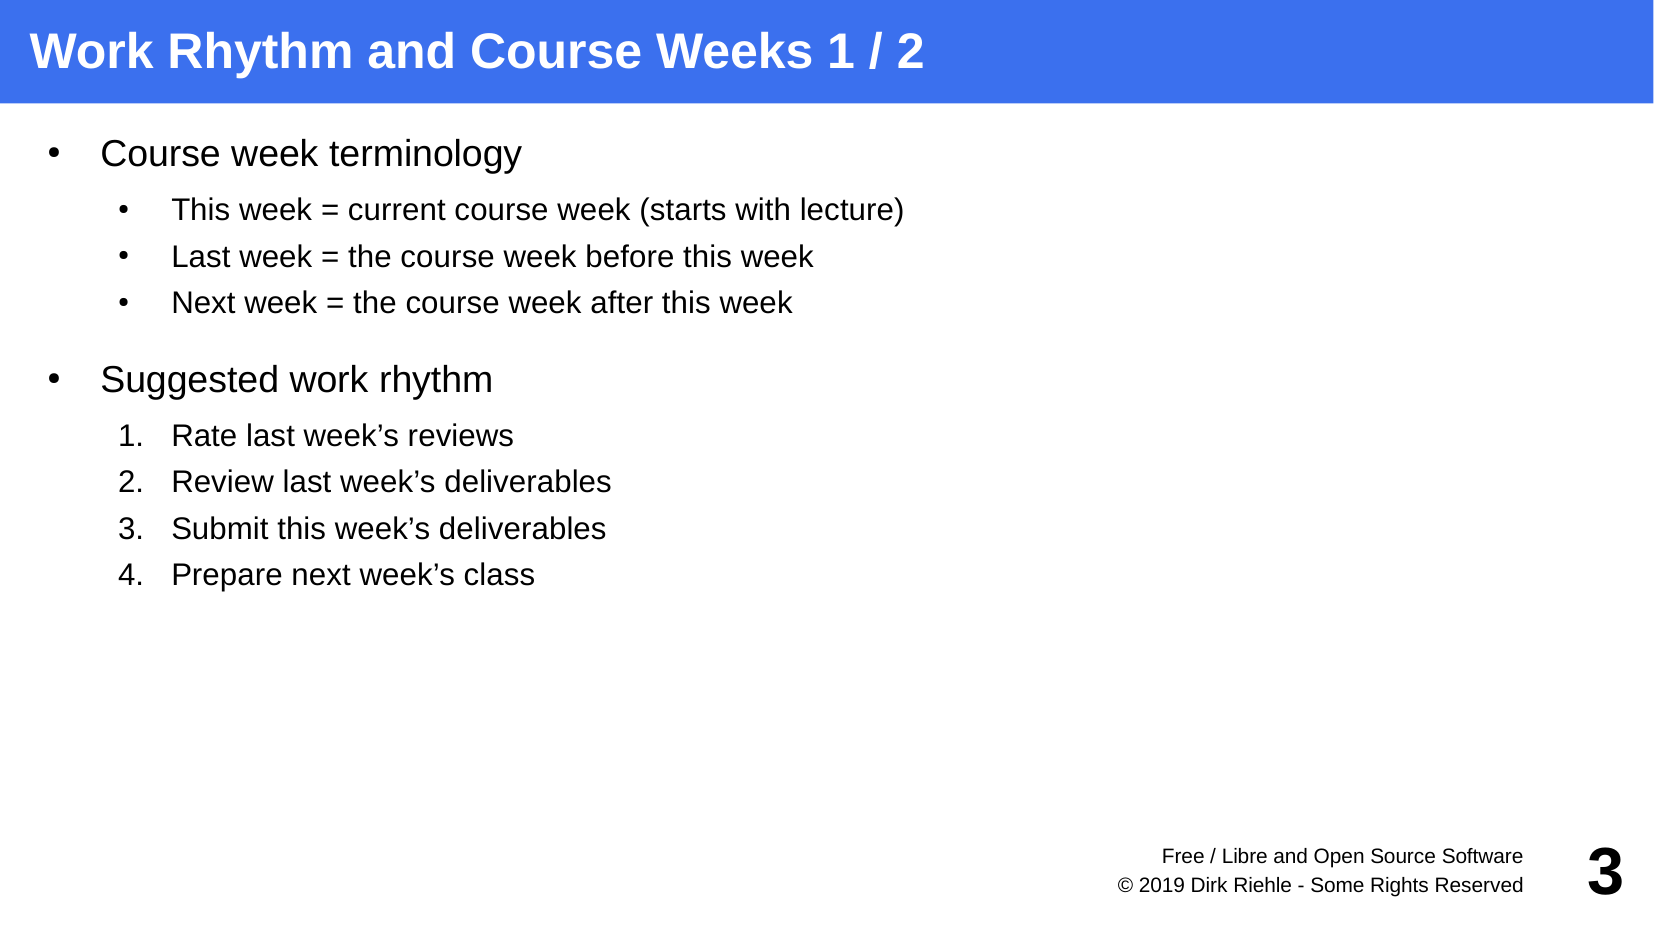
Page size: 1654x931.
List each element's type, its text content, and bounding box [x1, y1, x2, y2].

title Work Rhythm and Course Weeks 1 / 2 [0, 0, 1654, 104]
list Course week terminology This week = current course week (starts with lecture) Last week = the course week before this week Next week = the course week after this week Suggested work rhythm Rate last week’s reviews Review last week’s deliverables Submit this week’s deliverables Prepare next week’s class [29, 132, 1625, 813]
